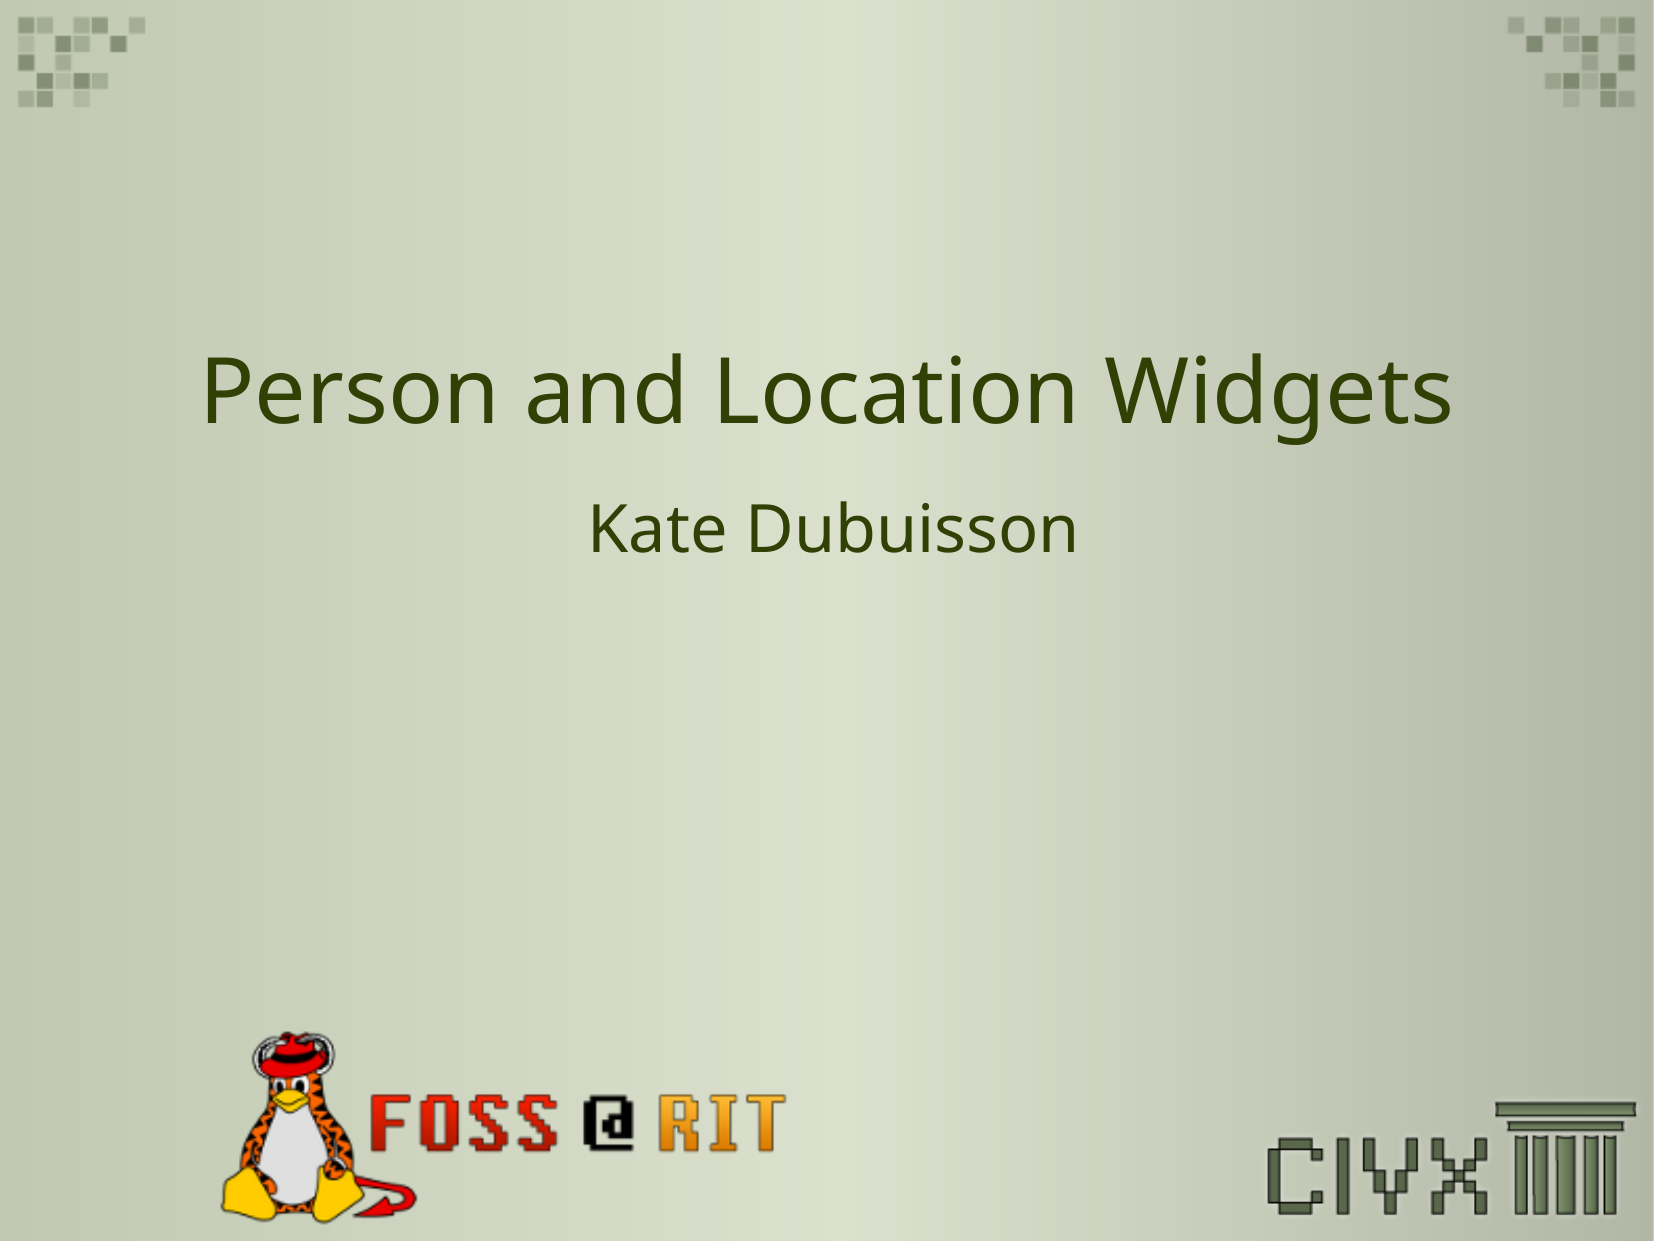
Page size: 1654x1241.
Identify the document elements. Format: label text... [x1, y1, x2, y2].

title Person and Location Widgets [121, 284, 1534, 493]
picture [0, 0, 1654, 1241]
subtitle Kate Dubuisson [138, 360, 1530, 1143]
